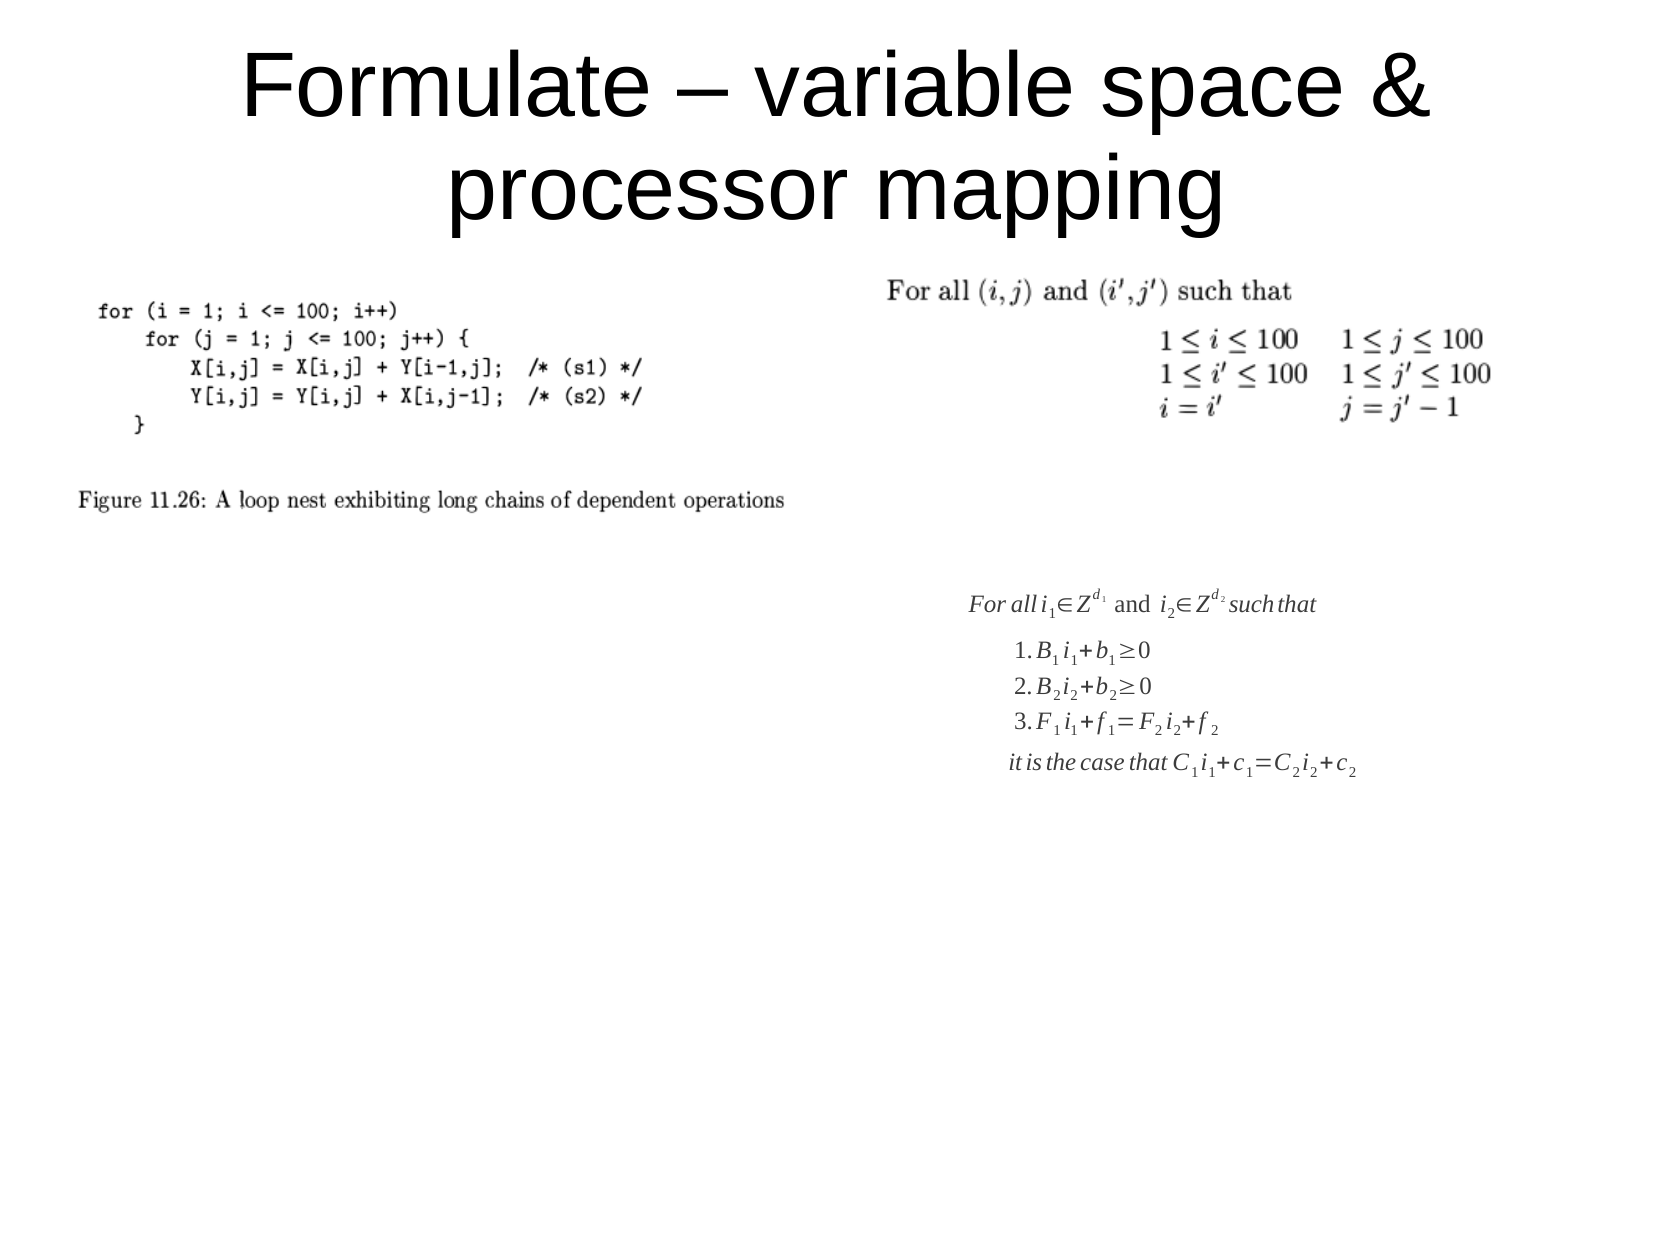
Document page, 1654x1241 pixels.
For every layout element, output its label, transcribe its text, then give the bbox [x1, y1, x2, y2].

chart [1007, 707, 1224, 740]
chart [1007, 636, 1158, 669]
picture [60, 291, 796, 526]
chart [1002, 749, 1362, 781]
chart [960, 585, 1325, 621]
title Formulate – variable space & processor mapping [92, 32, 1581, 241]
chart [1007, 672, 1158, 704]
picture [867, 272, 1503, 432]
